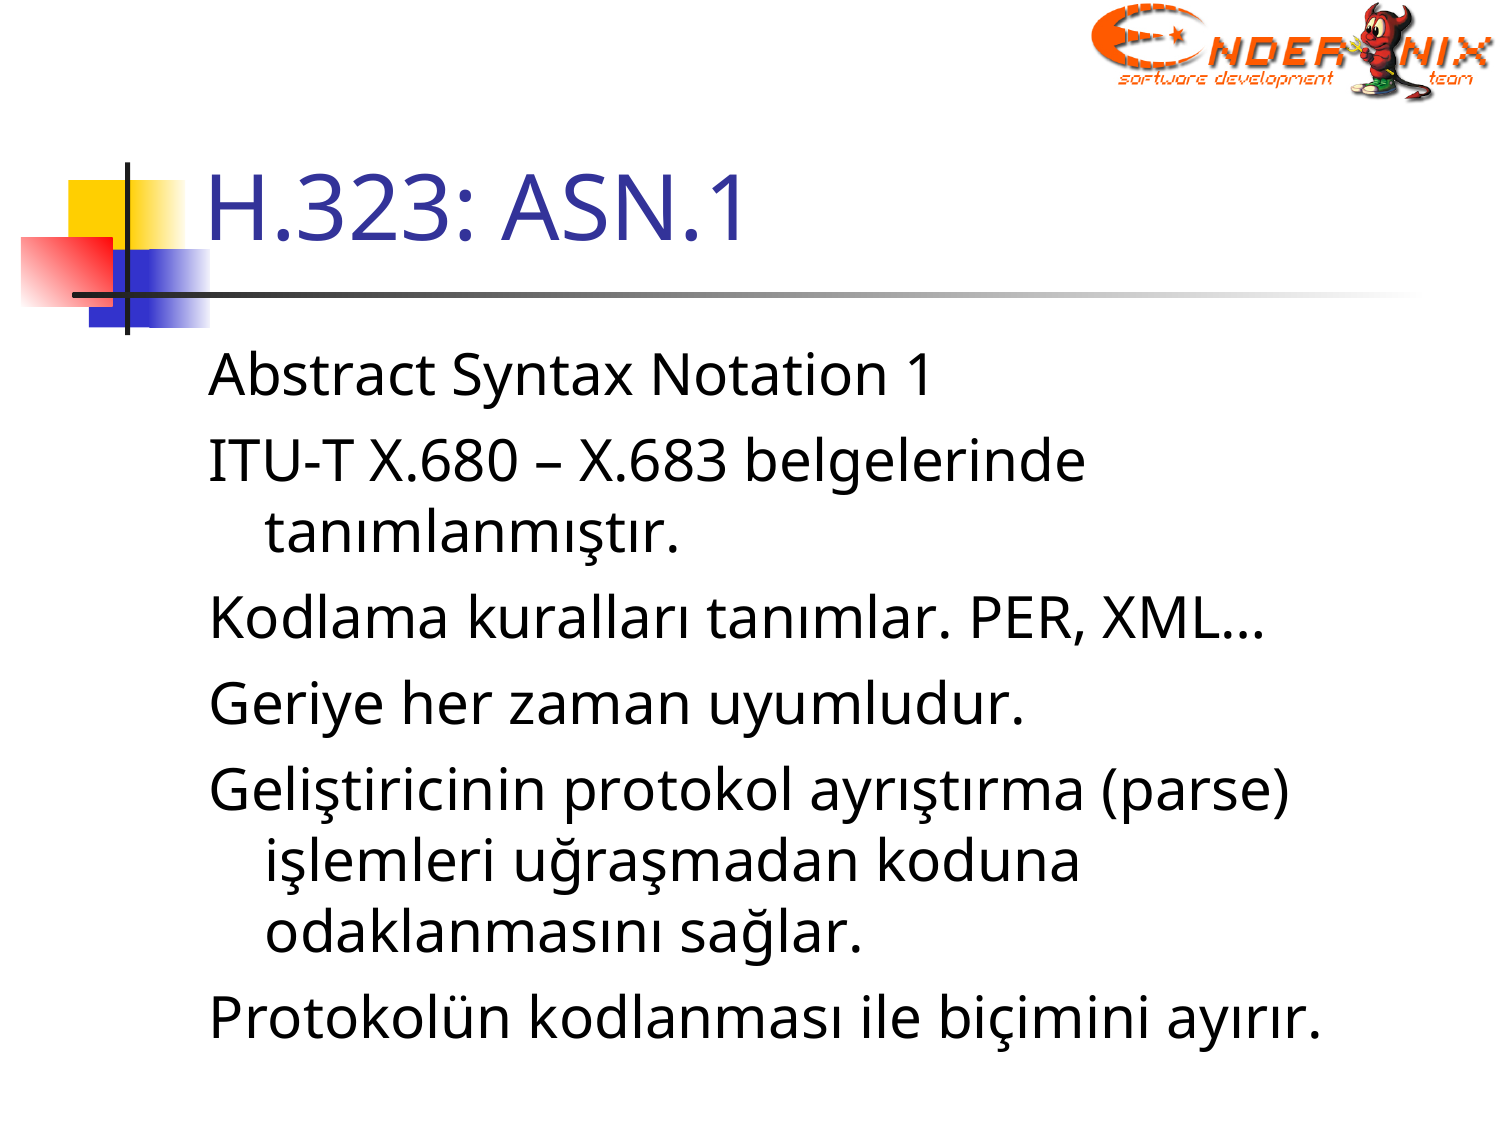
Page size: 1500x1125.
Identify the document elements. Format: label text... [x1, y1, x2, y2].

picture [1069, 0, 1500, 105]
list Abstract Syntax Notation 1 ITU-T X.680 – X.683 belgelerinde tanımlanmıştır. Kodlama kuralları tanımlar. PER, XML… Geriye her zaman uyumludur. Geliştiricinin protokol ayrıştırma (parse) işlemleri uğraşmadan koduna odaklanmasını sağlar. Protokolün kodlanması ile biçimini ayırır. [193, 331, 1469, 1007]
title H.323: ASN.1 [188, 35, 1468, 276]
